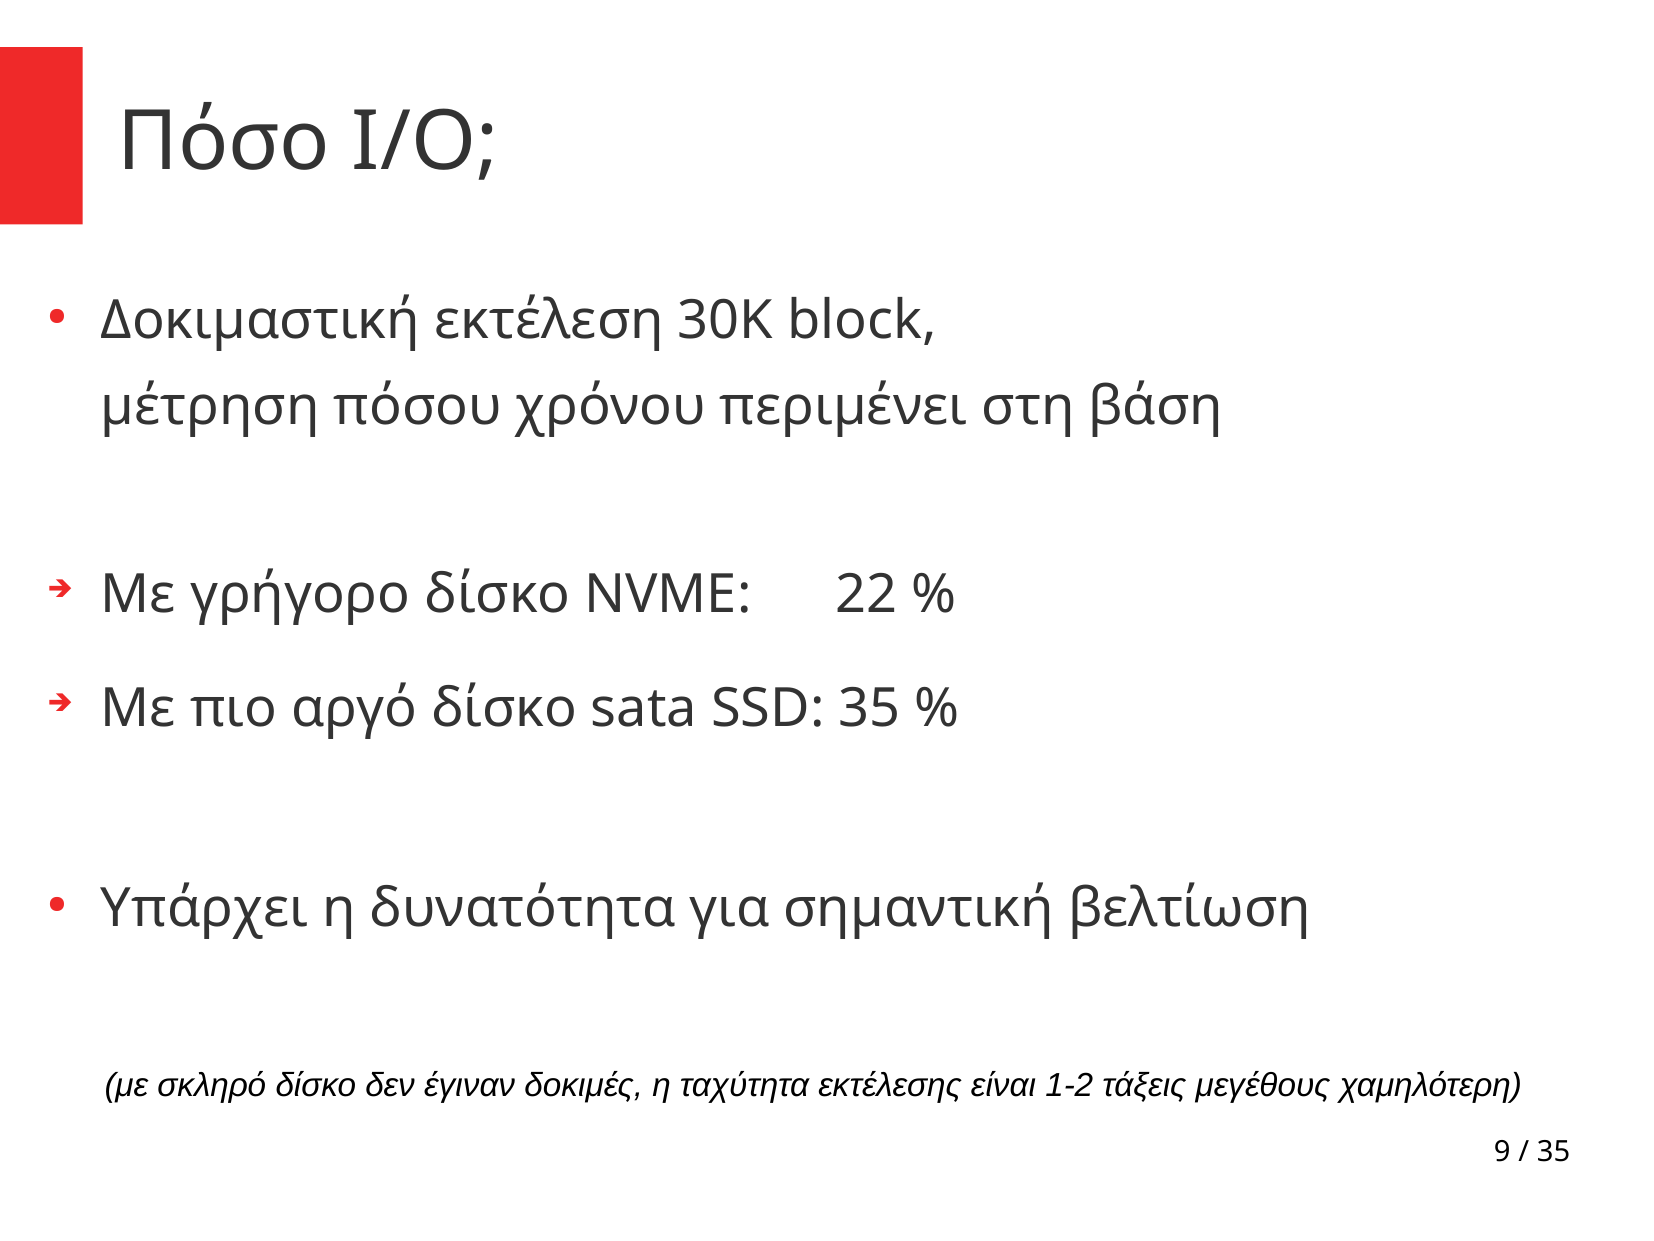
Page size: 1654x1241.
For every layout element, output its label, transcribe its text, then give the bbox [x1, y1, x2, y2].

list Δοκιμαστική εκτέλεση 30K block, μέτρηση πόσου χρόνου περιμένει στη βάση Με γρήγορο δίσκο NVME: 22 % Με πιο αργό δίσκο sata SSD: 35 % Υπάρχει η δυνατότητα για σημαντική βελτίωση [29, 270, 1620, 1111]
text_box (με σκληρό δίσκο δεν έγιναν δοκιμές, η ταχύτητα εκτέλεσης είναι 1-2 τάξεις μεγέθους χαμηλότερη) [89, 1059, 1590, 1135]
title Πόσο I/O; [117, 33, 1571, 241]
